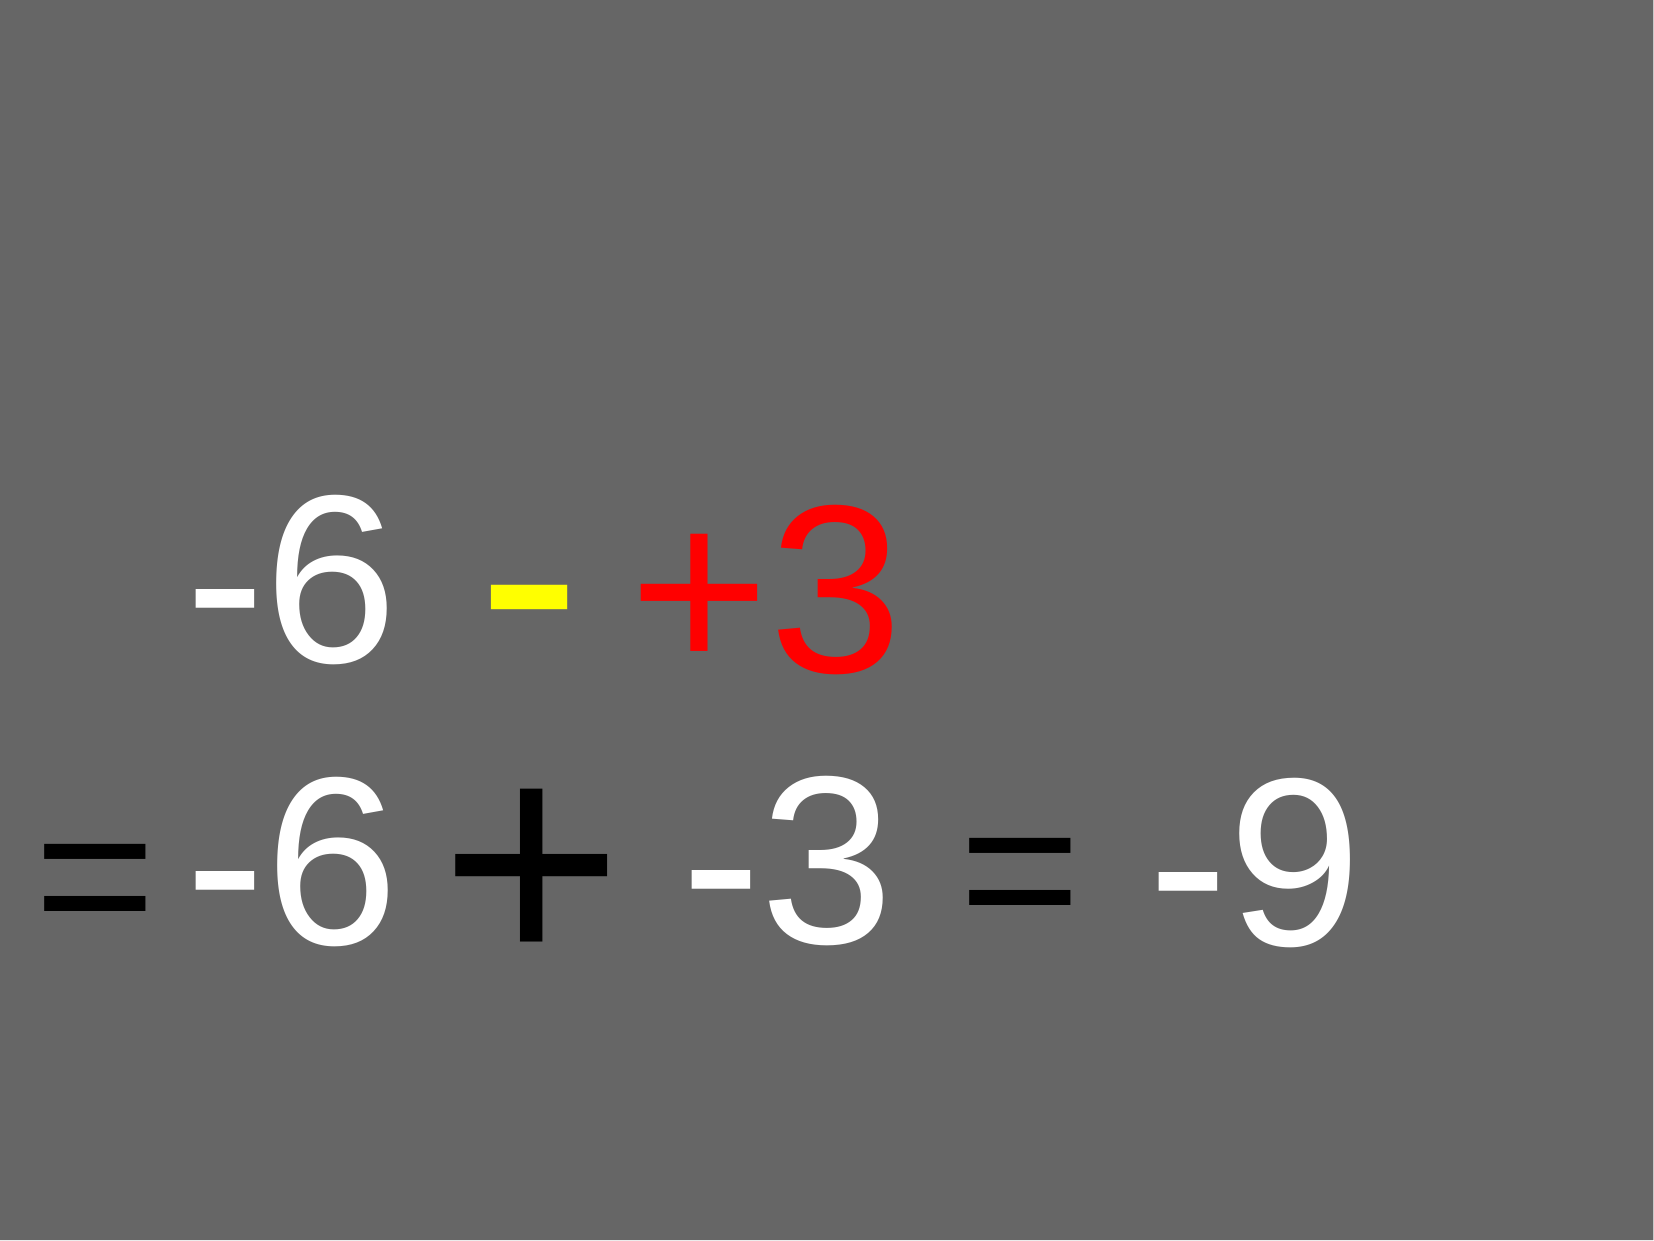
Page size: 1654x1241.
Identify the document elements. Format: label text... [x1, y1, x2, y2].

text_box - [463, 389, 615, 679]
text_box = [19, 750, 170, 999]
text_box + [425, 679, 638, 1044]
text_box +3 [615, 448, 951, 732]
text_box = [944, 744, 1097, 993]
text_box -3 [666, 719, 993, 1081]
text_box [0, 0, 1654, 1241]
text_box -6 [170, 438, 414, 720]
text_box -9 [1133, 721, 1377, 1004]
text_box -6 [170, 720, 414, 1003]
